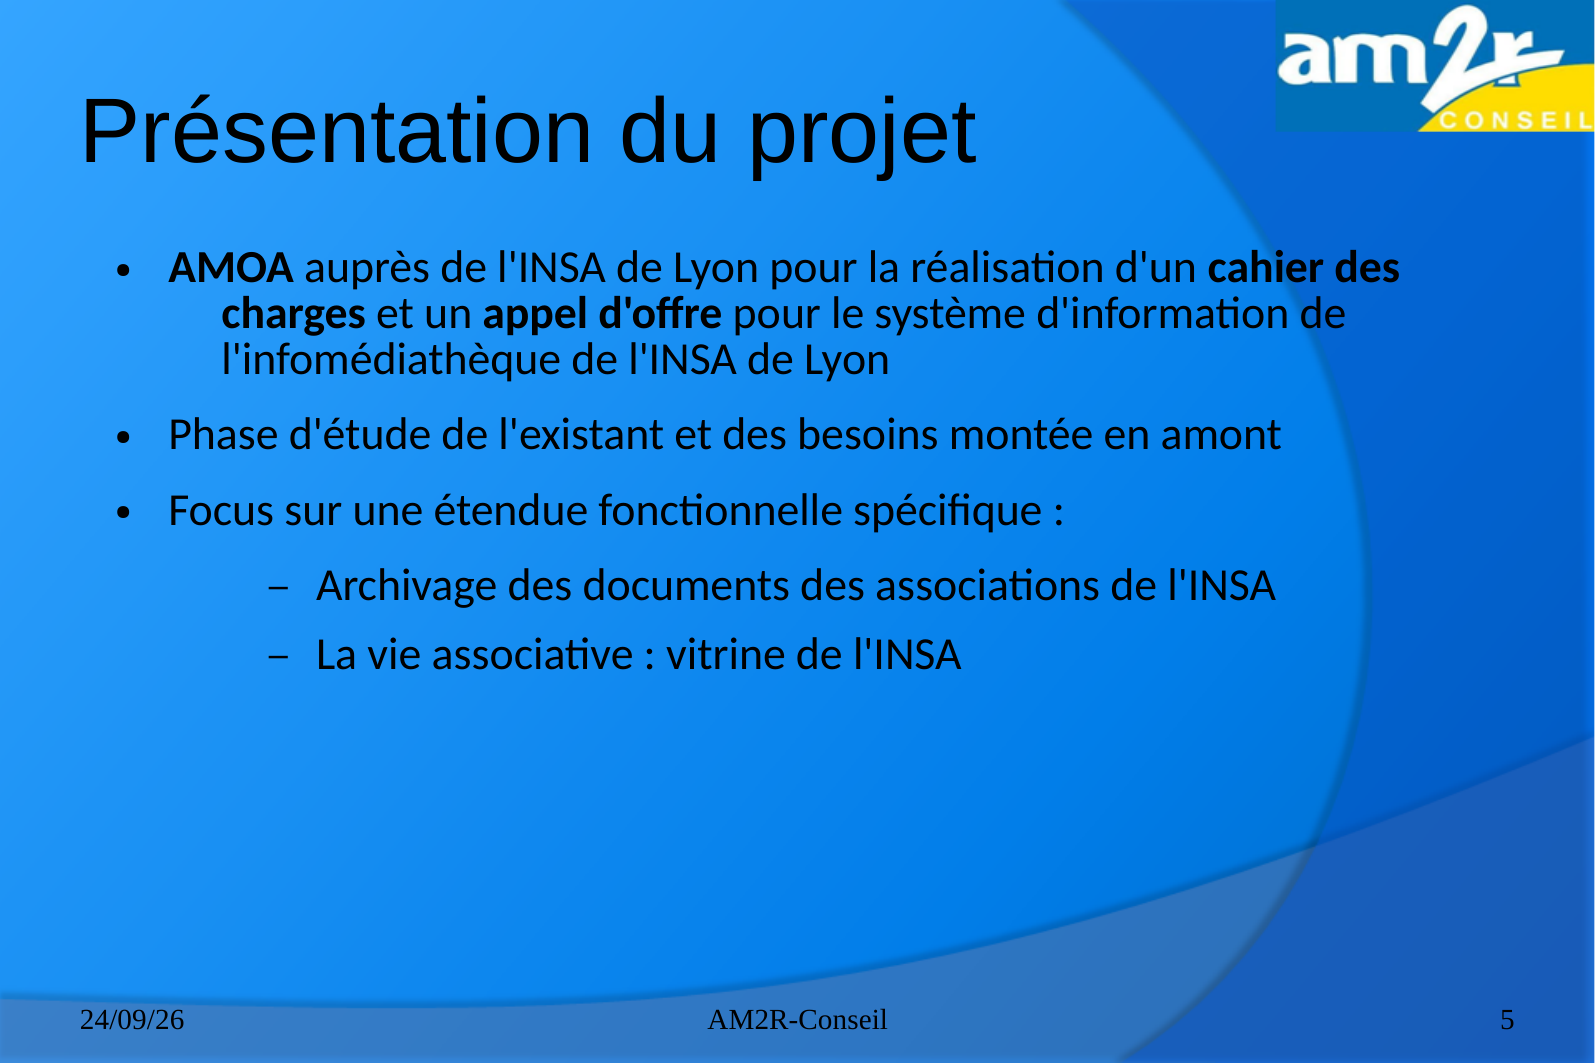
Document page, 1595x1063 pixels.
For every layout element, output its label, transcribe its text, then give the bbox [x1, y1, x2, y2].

picture [0, 0, 1595, 1063]
title Présentation du projet [79, 49, 1241, 213]
list AMOA auprès de l'INSA de Lyon pour la réalisation d'un cahier des charges et un appel d'offre pour le système d'information de l'infomédiathèque de l'INSA de Lyon Phase d'étude de l'existant et des besoins montée en amont Focus sur une étendue fonctionnelle spécifique : Archivage des documents des associations de l'INSA La vie associative : vitrine de l'INSA [79, 248, 1515, 960]
